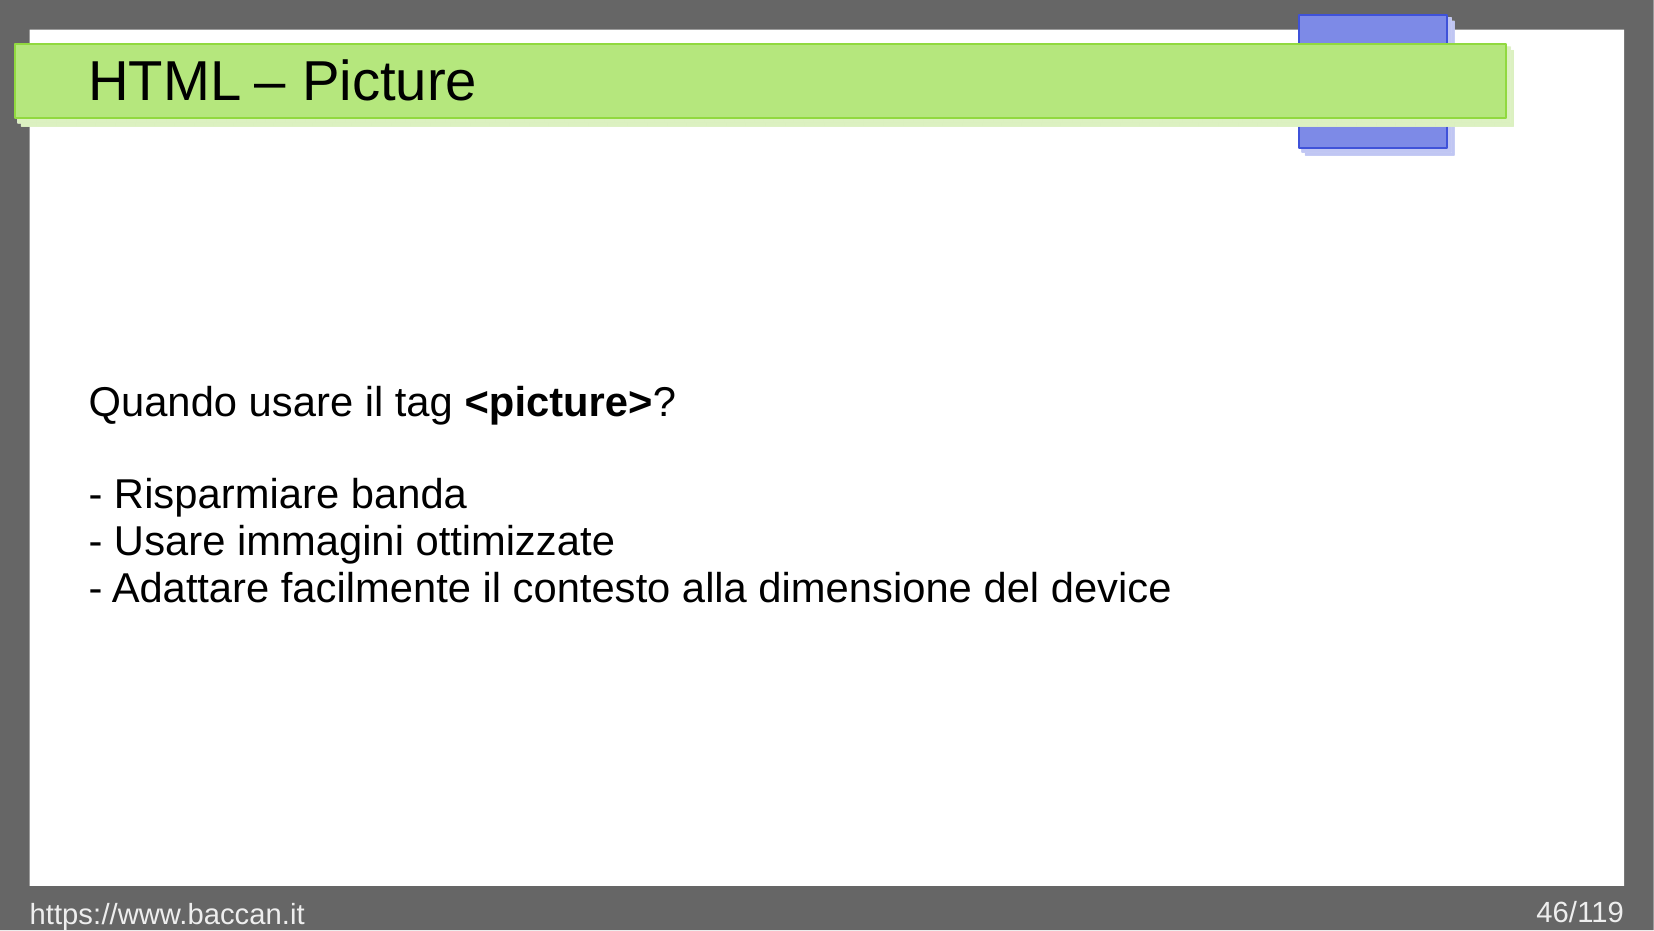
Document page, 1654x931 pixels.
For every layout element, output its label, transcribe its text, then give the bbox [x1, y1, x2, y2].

title HTML – Picture [88, 44, 1506, 119]
text_box Quando usare il tag <picture>? - Risparmiare banda - Usare immagini ottimizzate - Adattare facilmente il contesto alla dimensione del device [88, 169, 1565, 820]
